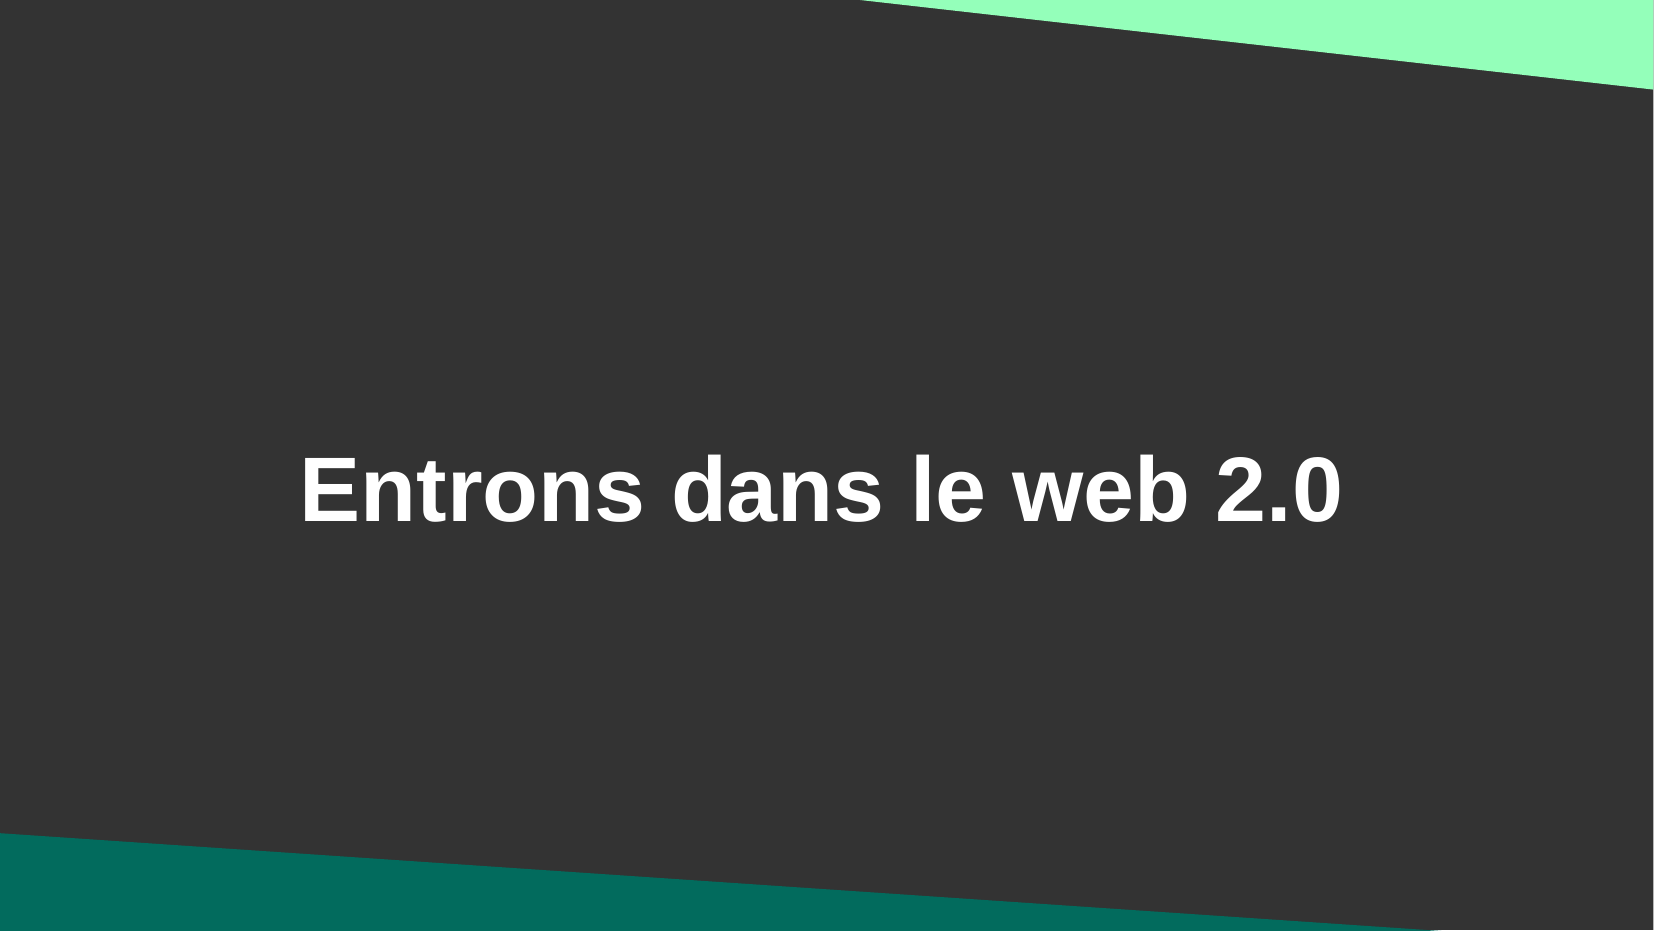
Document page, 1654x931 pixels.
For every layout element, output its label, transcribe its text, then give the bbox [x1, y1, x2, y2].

title Entrons dans le web 2.0 [22, 438, 1622, 542]
text_box [860, 0, 1654, 90]
